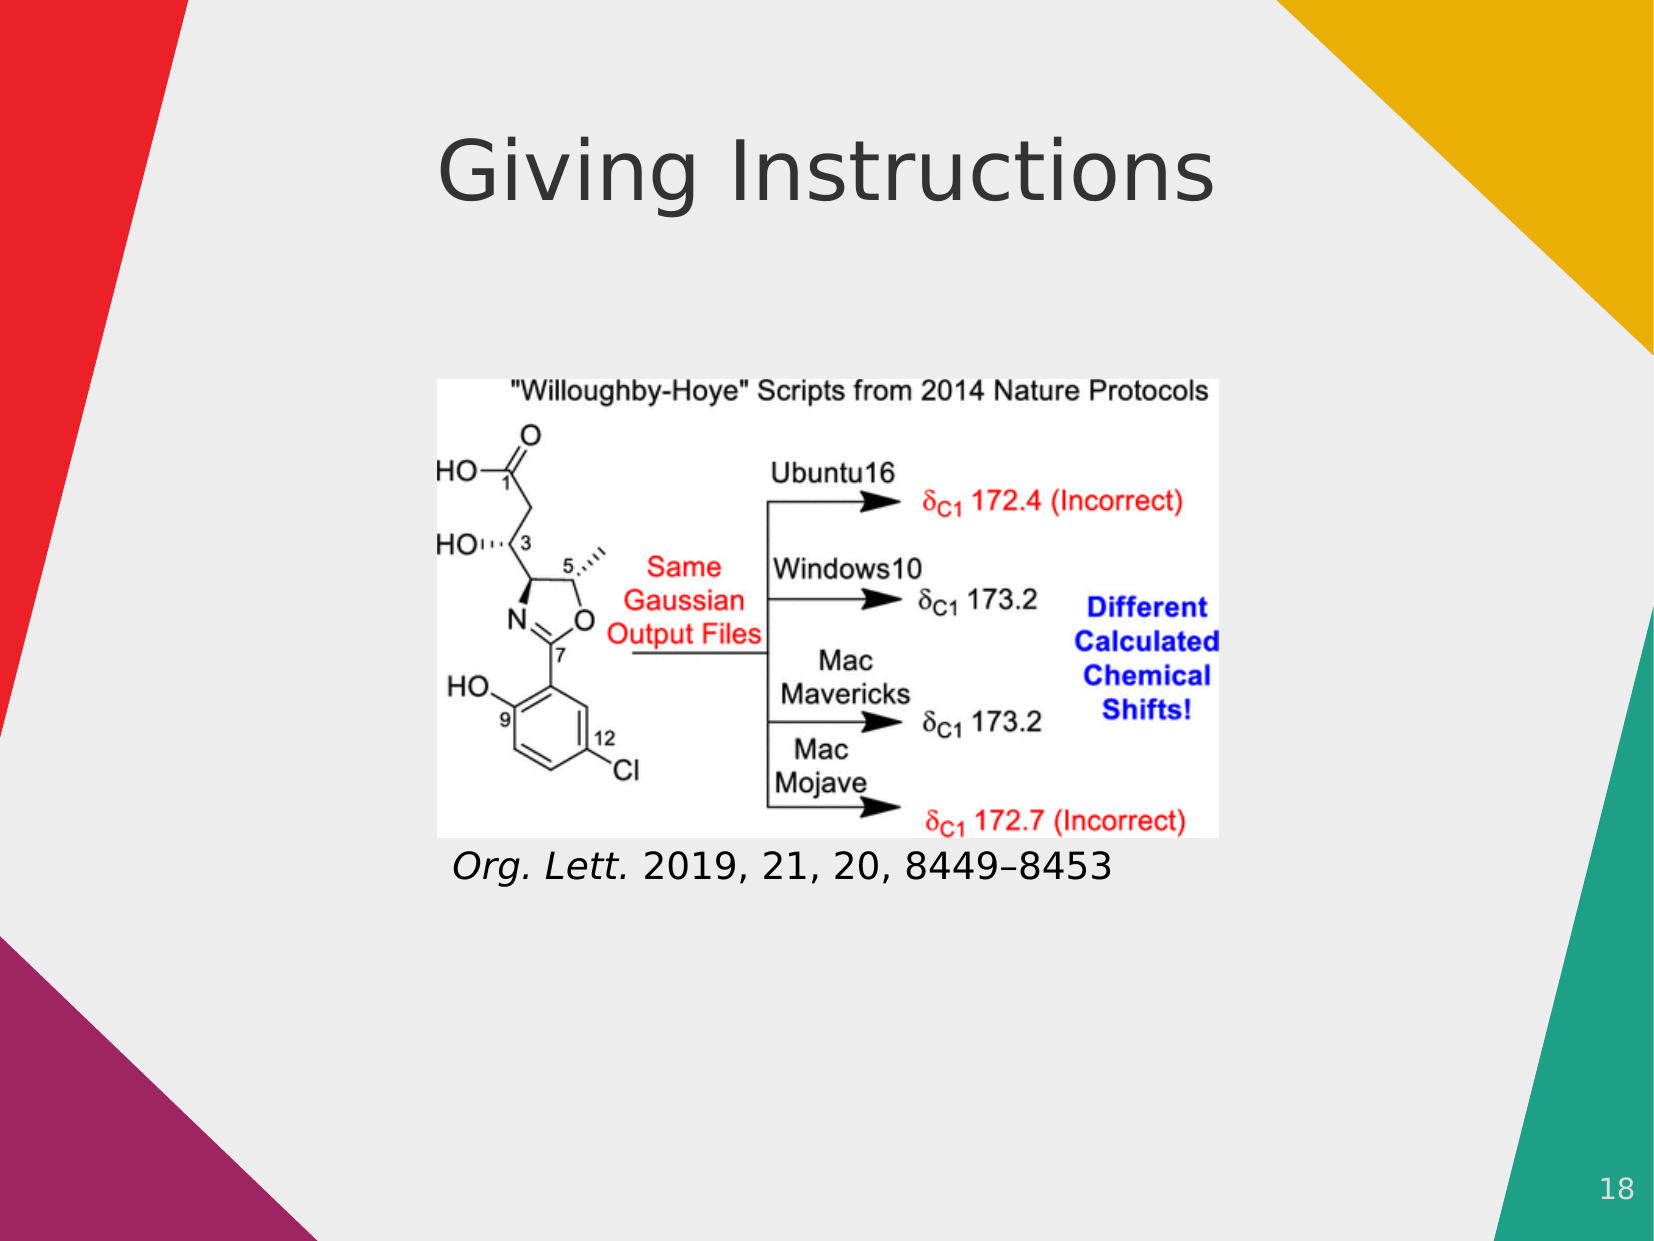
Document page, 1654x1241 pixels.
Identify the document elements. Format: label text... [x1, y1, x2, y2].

title Giving Instructions [114, 73, 1539, 271]
text_box Org. Lett. 2019, 21, 20, 8449–8453 [437, 837, 1231, 896]
picture [437, 379, 1219, 837]
